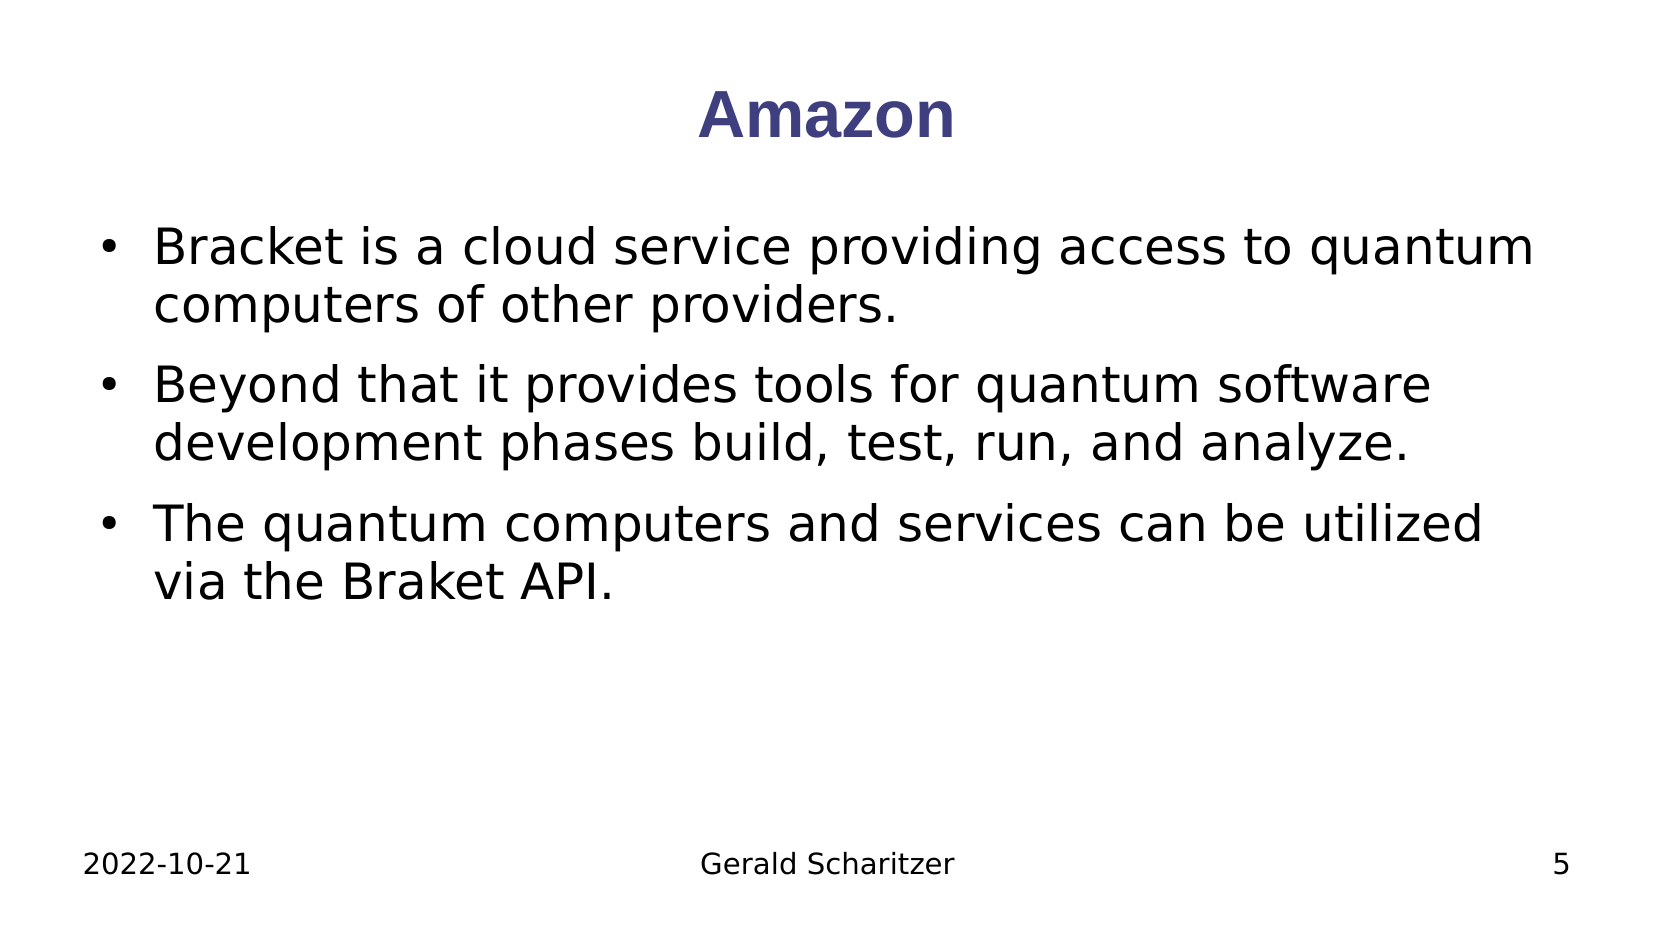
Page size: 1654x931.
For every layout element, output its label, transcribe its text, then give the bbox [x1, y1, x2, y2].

title Amazon [82, 37, 1571, 193]
list Bracket is a cloud service providing access to quantum computers of other providers. Beyond that it provides tools for quantum software development phases build, test, run, and analyze. The quantum computers and services can be utilized via the Braket API. [82, 217, 1571, 758]
